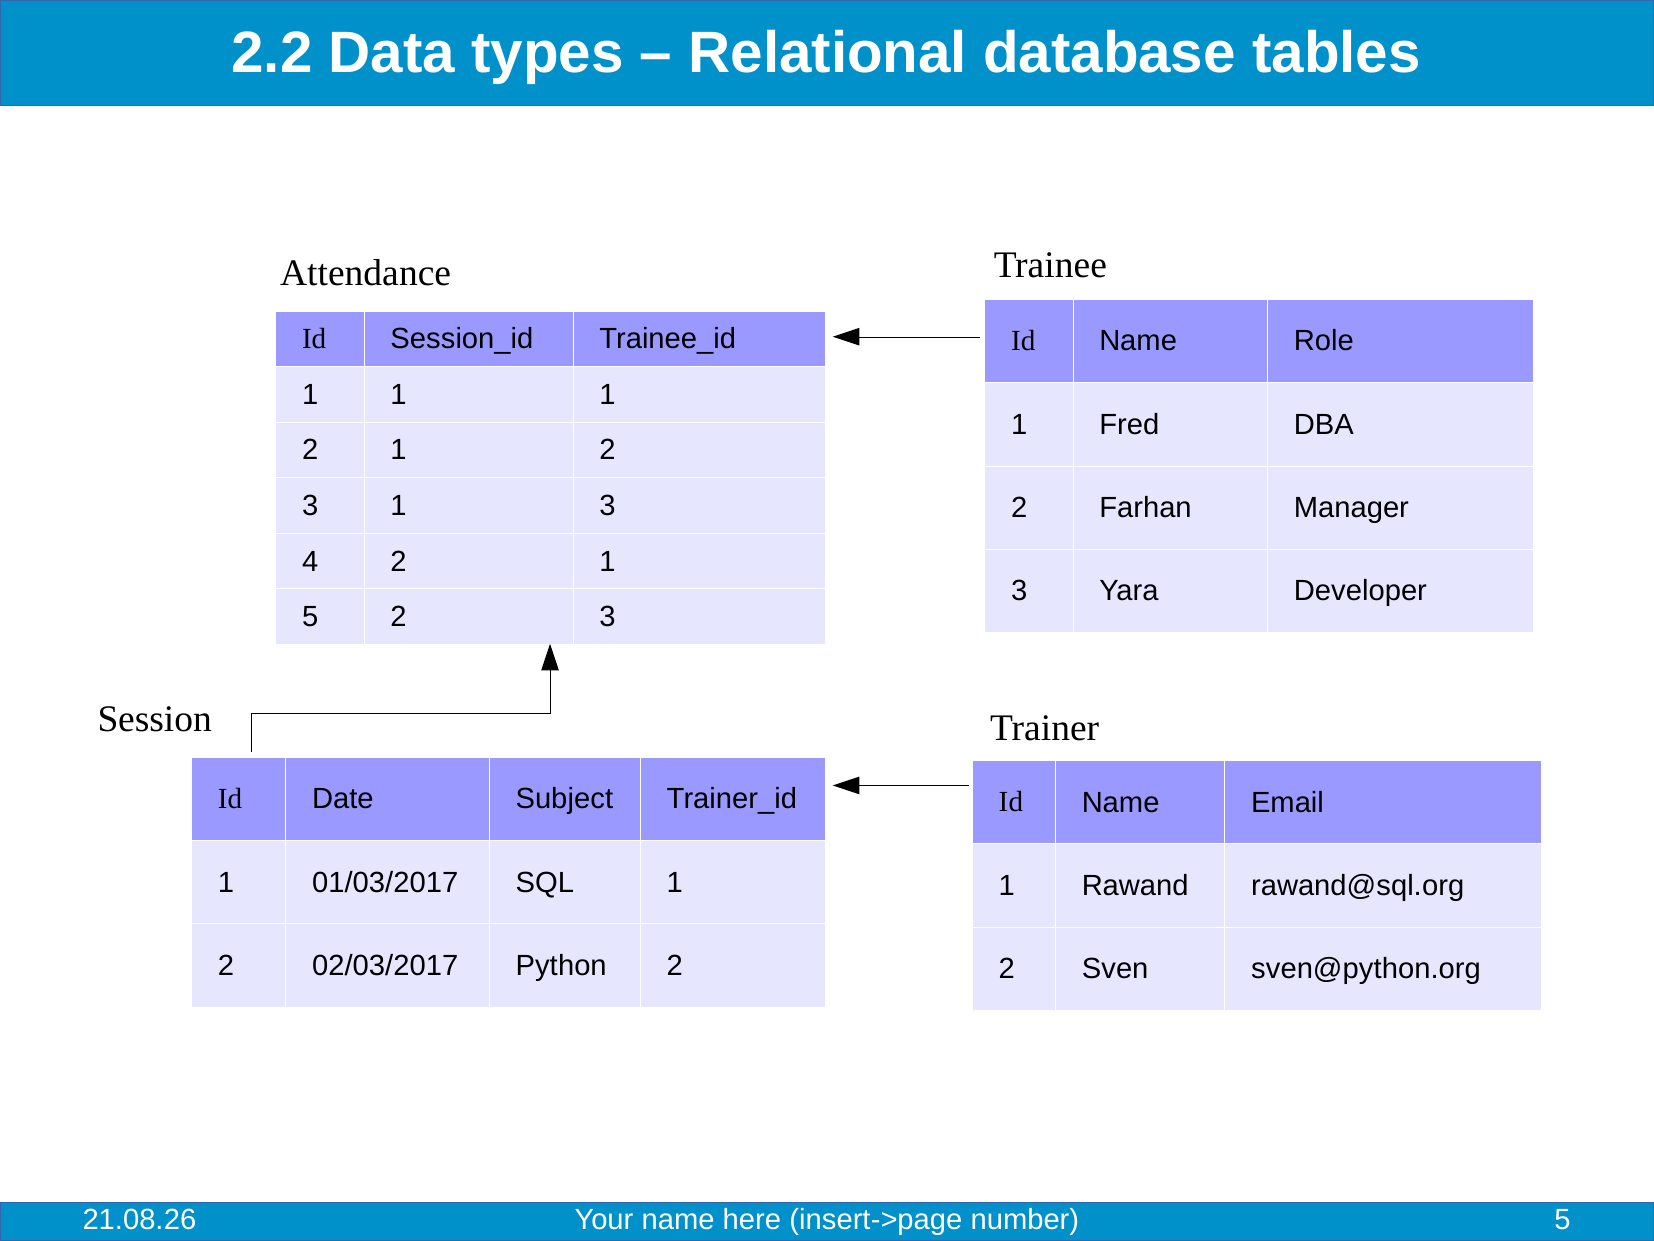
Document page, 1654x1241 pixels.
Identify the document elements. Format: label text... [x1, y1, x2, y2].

text_box Trainee [979, 236, 1134, 294]
table_cell 3 [276, 478, 364, 533]
table_header Id [276, 312, 364, 366]
table_cell 2 [365, 589, 573, 644]
table_cell Fred [1074, 383, 1267, 466]
table_cell Yara [1074, 550, 1267, 632]
table_header Id [192, 758, 285, 840]
table_cell 01/03/2017 [286, 841, 489, 923]
table_cell Manager [1268, 467, 1533, 549]
table_cell 02/03/2017 [286, 924, 489, 1007]
table_header Session_id [365, 312, 573, 366]
table_header Name [1056, 761, 1224, 843]
table_cell Rawand [1056, 844, 1224, 927]
table_cell 1 [574, 367, 825, 422]
table_cell 1 [641, 841, 825, 923]
title 2.2 Data types – Relational database tables [0, 0, 1654, 106]
table_cell Farhan [1074, 467, 1267, 549]
text_box Trainer [975, 699, 1123, 756]
table_header Email [1225, 761, 1541, 843]
table_cell Sven [1056, 928, 1224, 1010]
table_cell 4 [276, 534, 364, 588]
table_cell 2 [365, 534, 573, 588]
table_cell 1 [365, 367, 573, 422]
table_header Id [973, 761, 1055, 843]
table_header Trainer_id [641, 758, 825, 840]
text_box Session [82, 691, 246, 748]
table_header Name [1074, 300, 1267, 382]
table_cell DBA [1268, 383, 1533, 466]
table_cell 2 [973, 928, 1055, 1010]
table_cell rawand@sql.org [1225, 844, 1541, 927]
table_cell 3 [985, 550, 1073, 632]
text_box Attendance [265, 244, 485, 302]
table_cell sven@python.org [1225, 928, 1541, 1010]
table_cell 1 [973, 844, 1055, 927]
table_cell 2 [574, 423, 825, 477]
table_cell 2 [985, 467, 1073, 549]
table_header Date [286, 758, 489, 840]
table_header Trainee_id [574, 312, 825, 366]
table_cell 1 [574, 534, 825, 588]
table_cell SQL [490, 841, 640, 923]
table_cell 1 [276, 367, 364, 422]
table_header Id [985, 300, 1073, 382]
table_cell 5 [276, 589, 364, 644]
table_cell 3 [574, 478, 825, 533]
table_cell 1 [365, 478, 573, 533]
table_header Role [1268, 300, 1533, 382]
table_cell 1 [985, 383, 1073, 466]
table_cell 1 [192, 841, 285, 923]
table_cell Python [490, 924, 640, 1007]
table_cell 3 [574, 589, 825, 644]
table_cell 2 [641, 924, 825, 1007]
table_cell Developer [1268, 550, 1533, 632]
table_cell 2 [192, 924, 285, 1007]
table_cell 1 [365, 423, 573, 477]
table_cell 2 [276, 423, 364, 477]
table_header Subject [490, 758, 640, 840]
